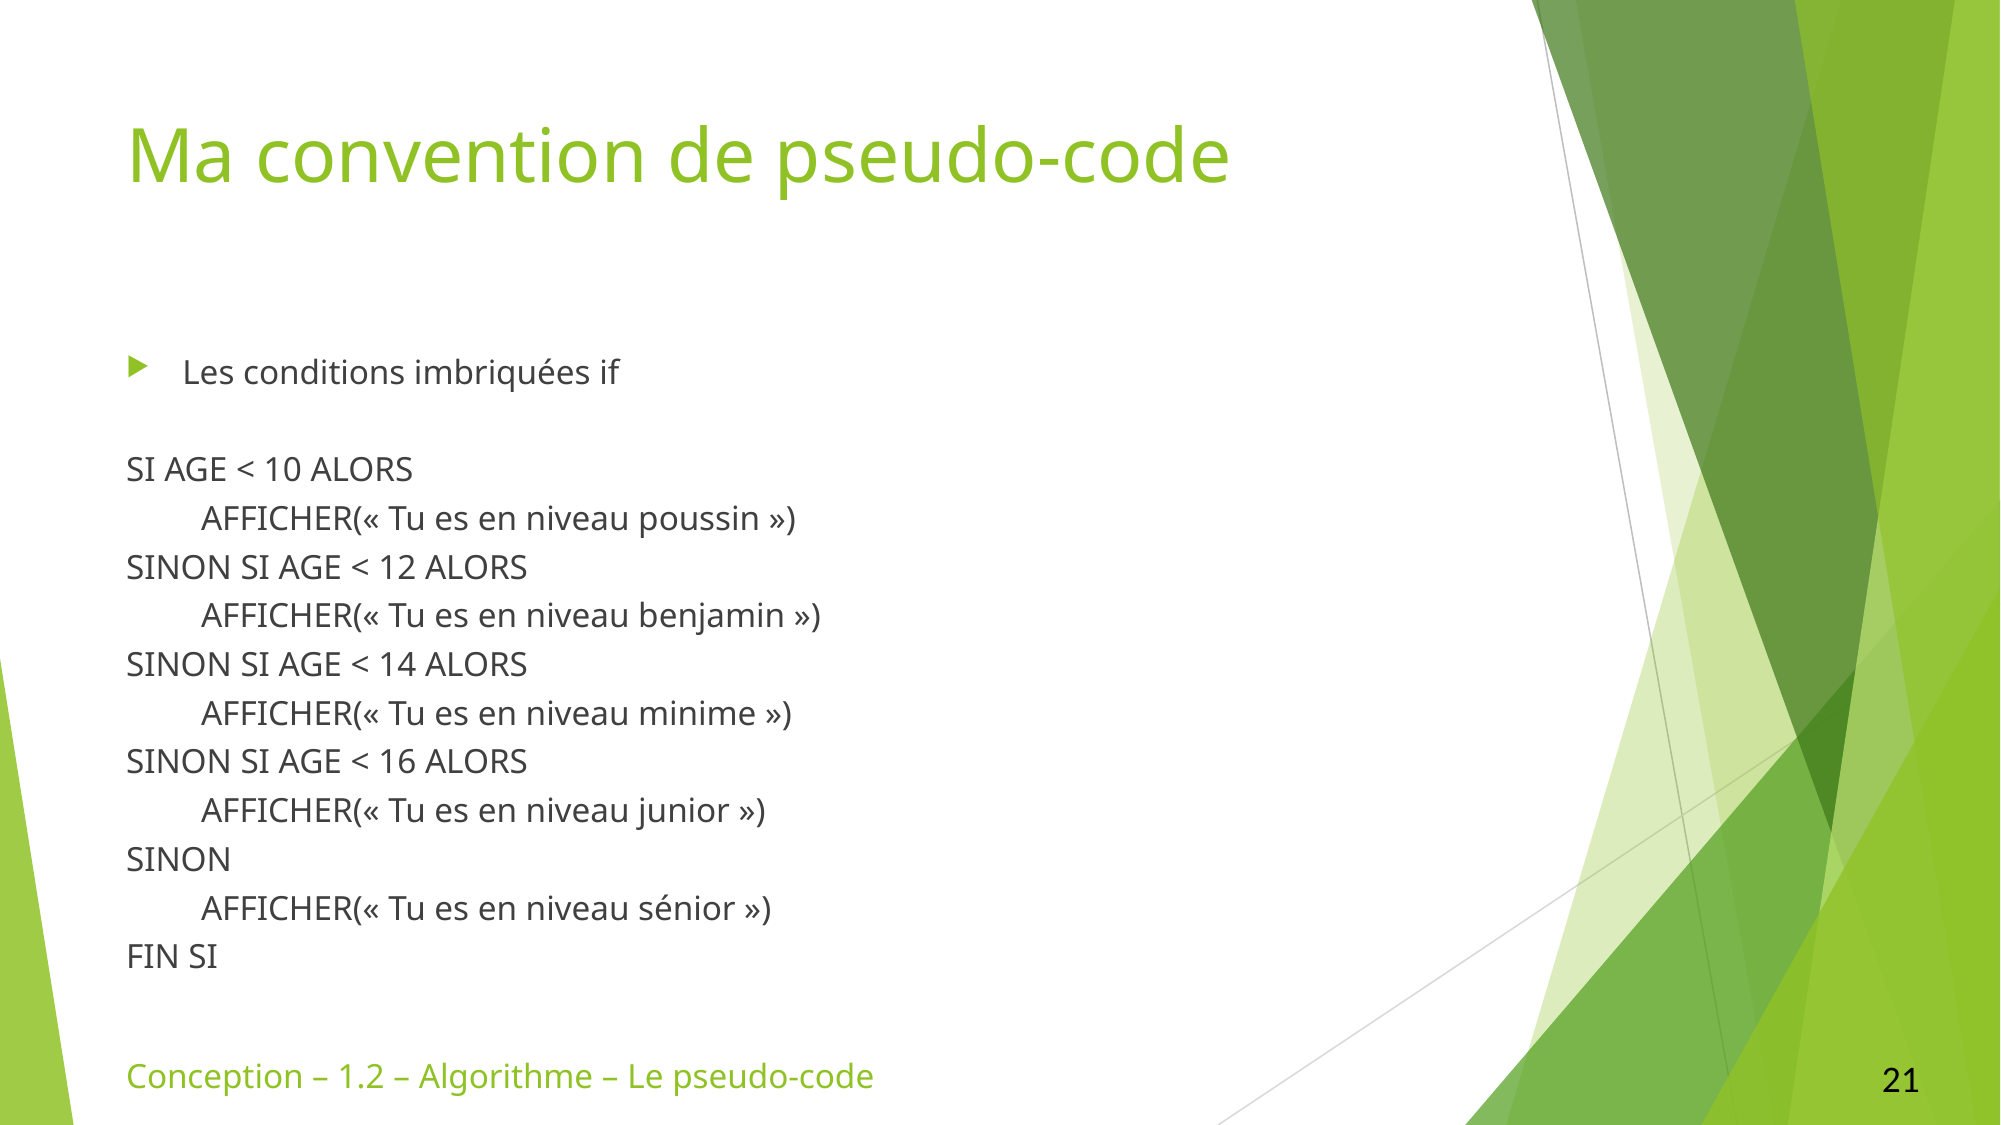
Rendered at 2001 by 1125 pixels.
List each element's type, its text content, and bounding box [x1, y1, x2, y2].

title Ma convention de pseudo-code [111, 99, 1522, 317]
list Les conditions imbriquées if SI AGE < 10 ALORS AFFICHER(« Tu es en niveau poussin ») SINON SI AGE < 12 ALORS AFFICHER(« Tu es en niveau benjamin ») SINON SI AGE < 14 ALORS AFFICHER(« Tu es en niveau minime ») SINON SI AGE < 16 ALORS AFFICHER(« Tu es en niveau junior ») SINON AFFICHER(« Tu es en niveau sénior ») FIN SI [111, 354, 1522, 992]
text_box [1866, 1047, 1979, 1108]
text_box Conception – 1.2 – Algorithme – Le pseudo-code [111, 1047, 1094, 1109]
